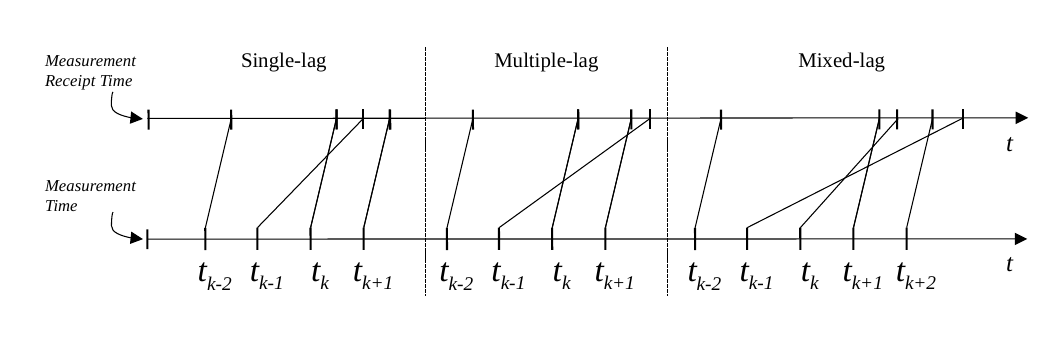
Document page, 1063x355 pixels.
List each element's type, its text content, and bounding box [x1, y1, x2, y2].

text_box tk [268, 240, 321, 301]
text_box tk+1 [321, 240, 425, 301]
text_box t [991, 119, 1028, 159]
text_box tk [509, 240, 563, 301]
text_box tk+1 [811, 240, 864, 301]
text_box t [991, 239, 1028, 279]
text_box Multiple-lag [425, 39, 668, 80]
text_box tk-1 [215, 240, 268, 301]
text_box tk-1 [456, 240, 509, 301]
text_box tk-1 [704, 240, 757, 301]
text_box tk+1 [563, 240, 667, 301]
text_box tk-2 [652, 241, 757, 302]
text_box Measurement Time [30, 167, 209, 208]
text_box Mixed-lag [668, 39, 1017, 80]
text_box tk-2 [162, 241, 267, 302]
text_box Measurement Receipt Time [30, 42, 209, 82]
text_box Single-lag [142, 39, 425, 80]
text_box tk+2 [864, 240, 968, 301]
text_box tk-2 [404, 241, 509, 302]
text_box tk [757, 240, 811, 301]
